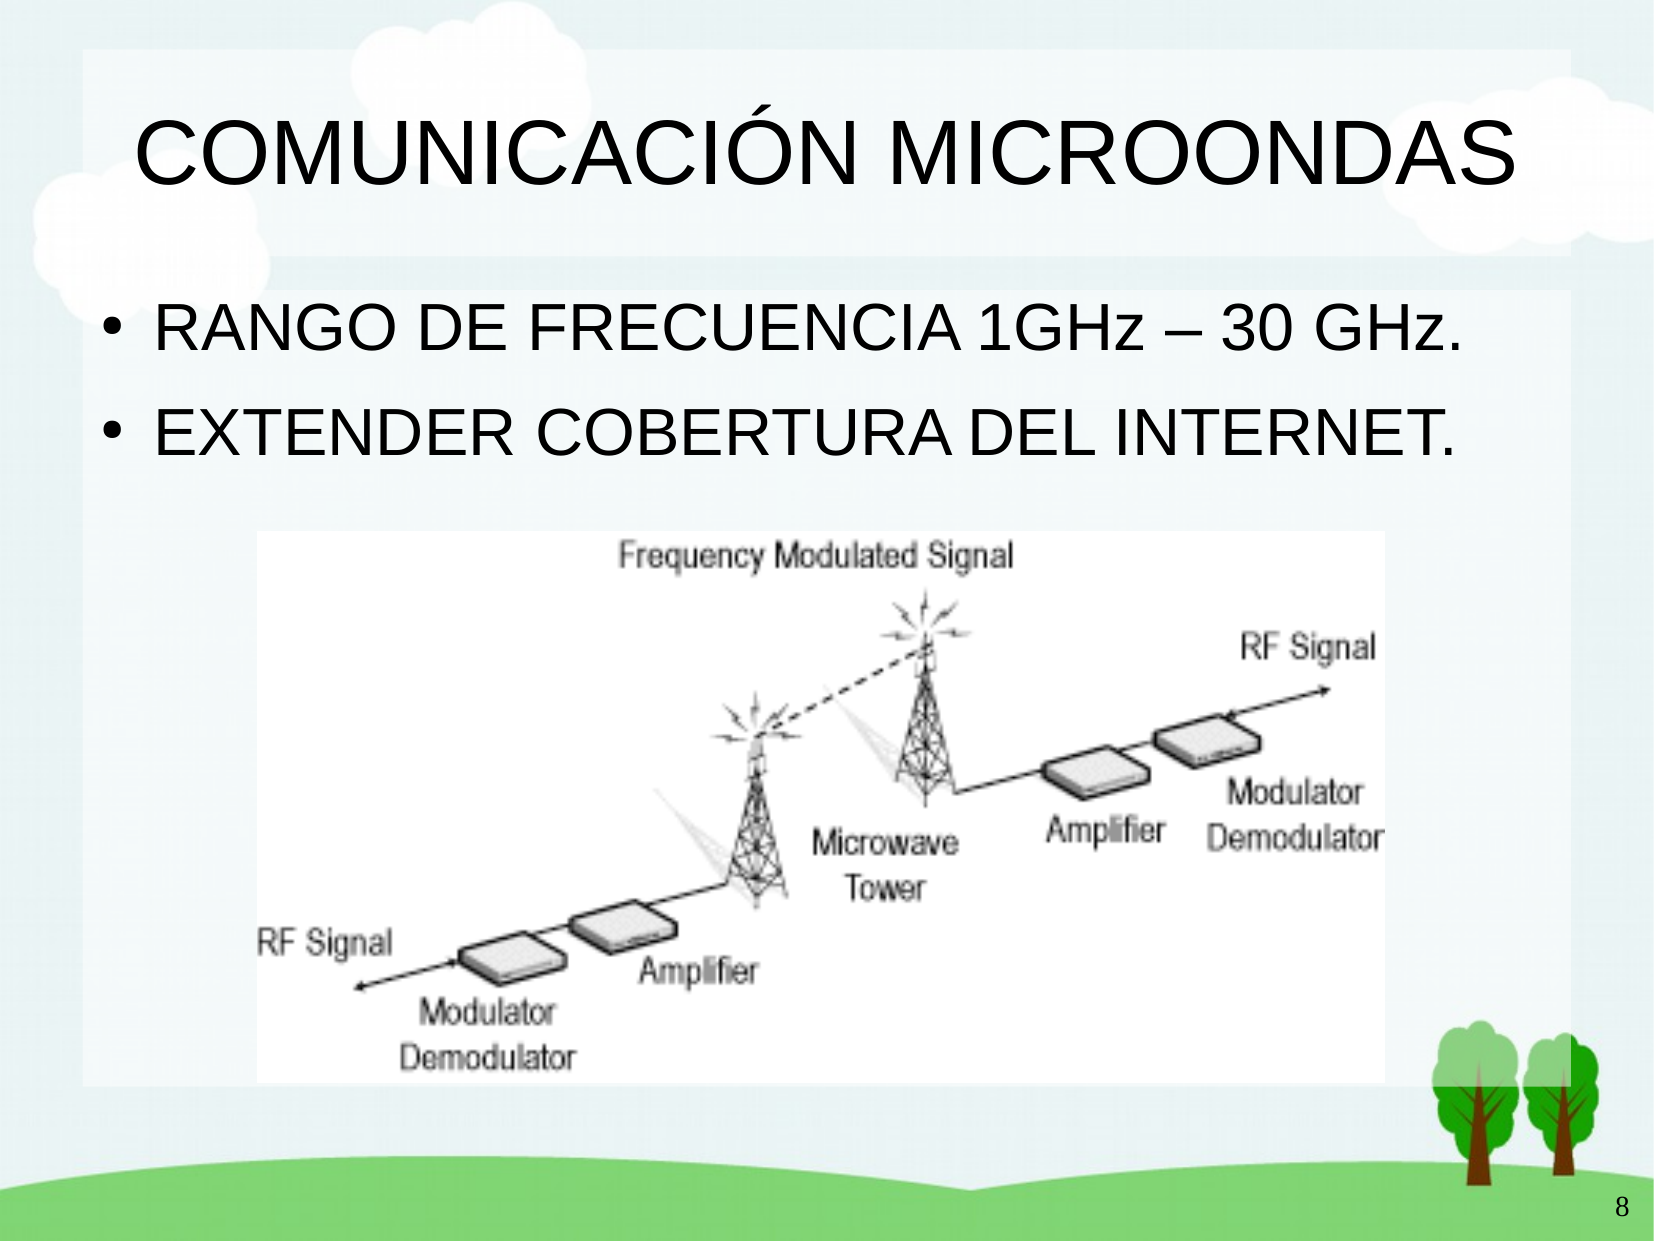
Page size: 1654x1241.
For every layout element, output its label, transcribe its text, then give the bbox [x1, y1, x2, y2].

list RANGO DE FRECUENCIA 1GHz – 30 GHz. EXTENDER COBERTURA DEL INTERNET. [82, 290, 1571, 1087]
picture [0, 0, 1654, 1241]
title COMUNICACIÓN MICROONDAS [82, 49, 1571, 257]
